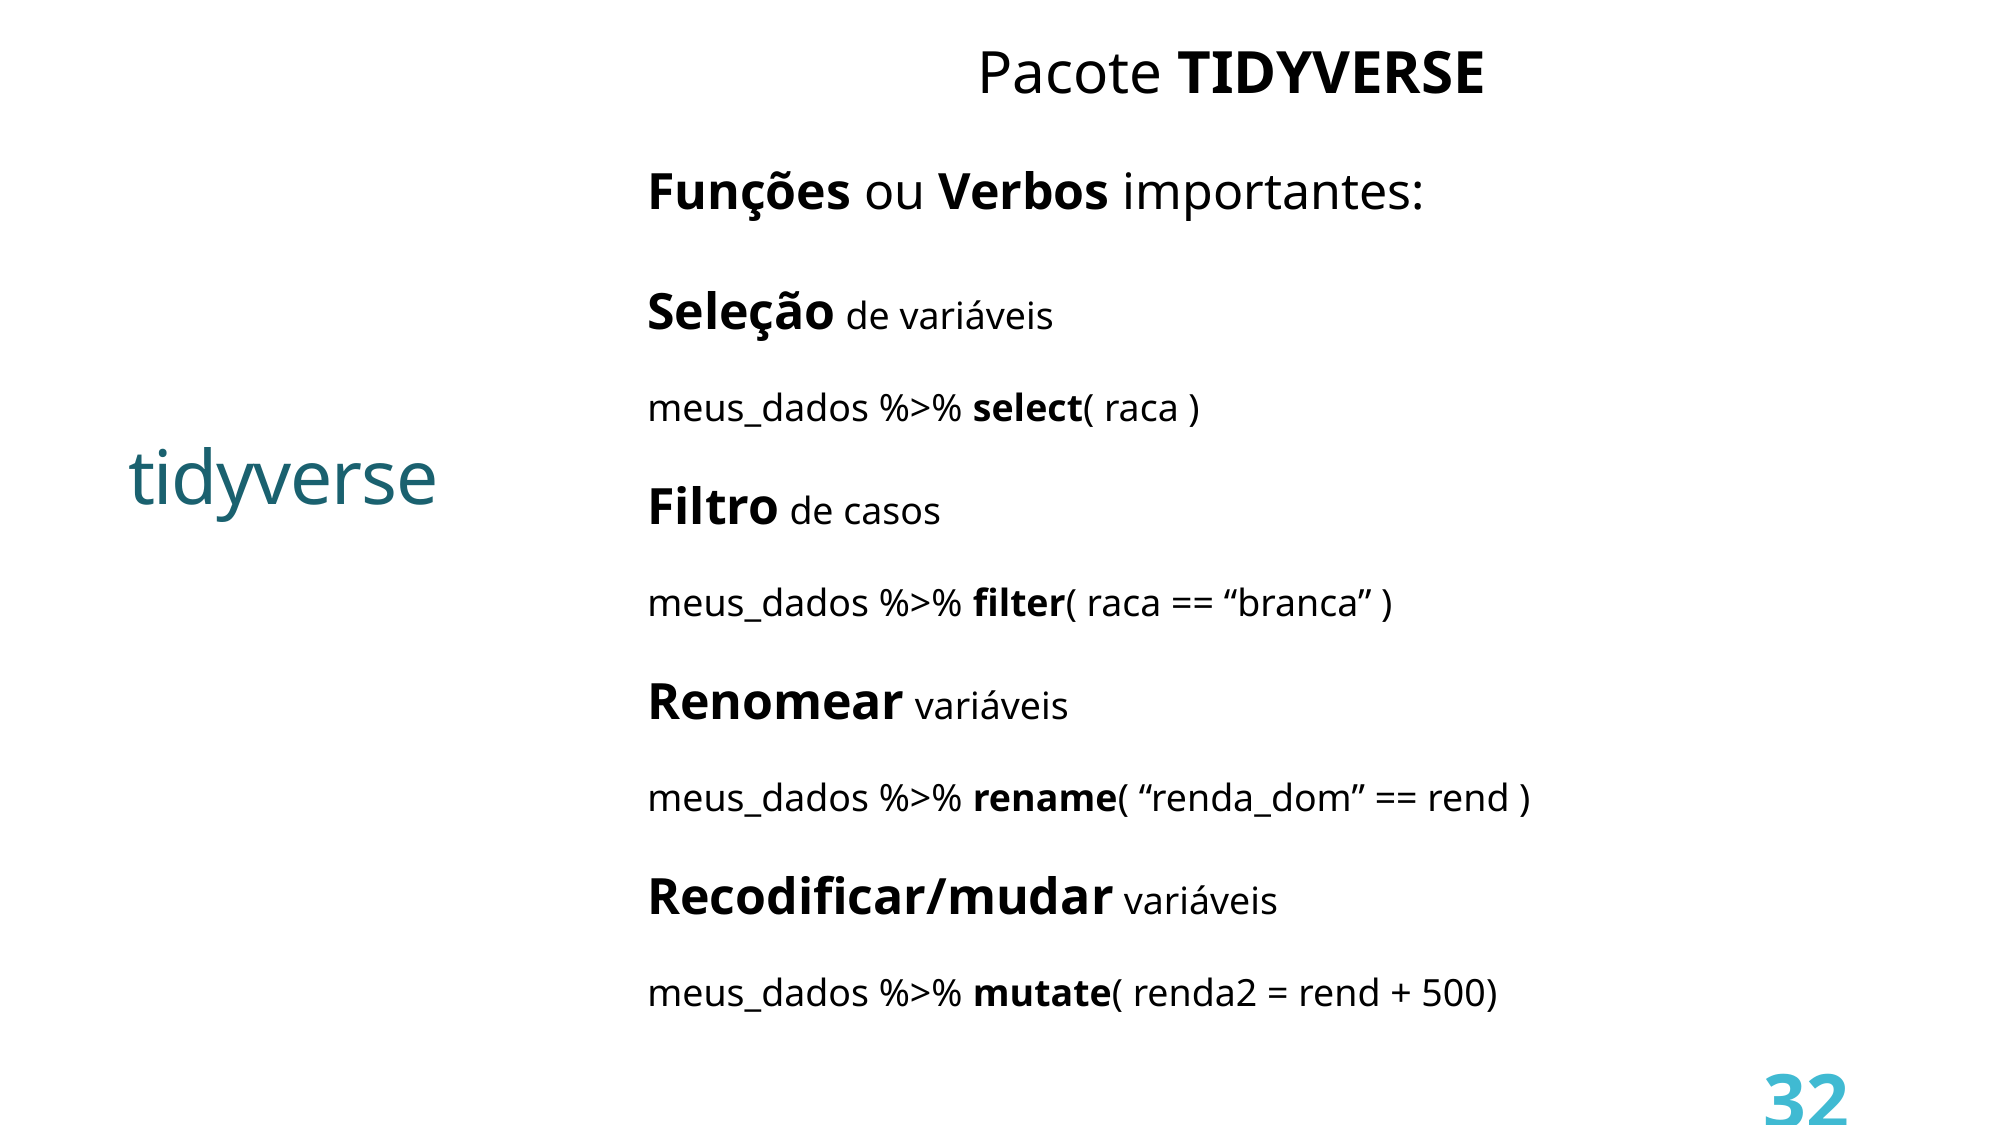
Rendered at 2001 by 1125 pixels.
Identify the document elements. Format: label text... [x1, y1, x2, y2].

text_box Funções ou Verbos importantes: Seleção de variáveis meus_dados %>% select( raca ) Filtro de casos meus_dados %>% filter( raca == “branca” ) Renomear variáveis meus_dados %>% rename( “renda_dom” == rend ) Recodificar/mudar variáveis meus_dados %>% mutate( renda2 = rend + 500) [632, 151, 1457, 1076]
slide_number 32 [1748, 1045, 2000, 1106]
text_box Pacote TIDYVERSE [962, 28, 1476, 114]
title tidyverse Operações básicas [41, 184, 526, 940]
